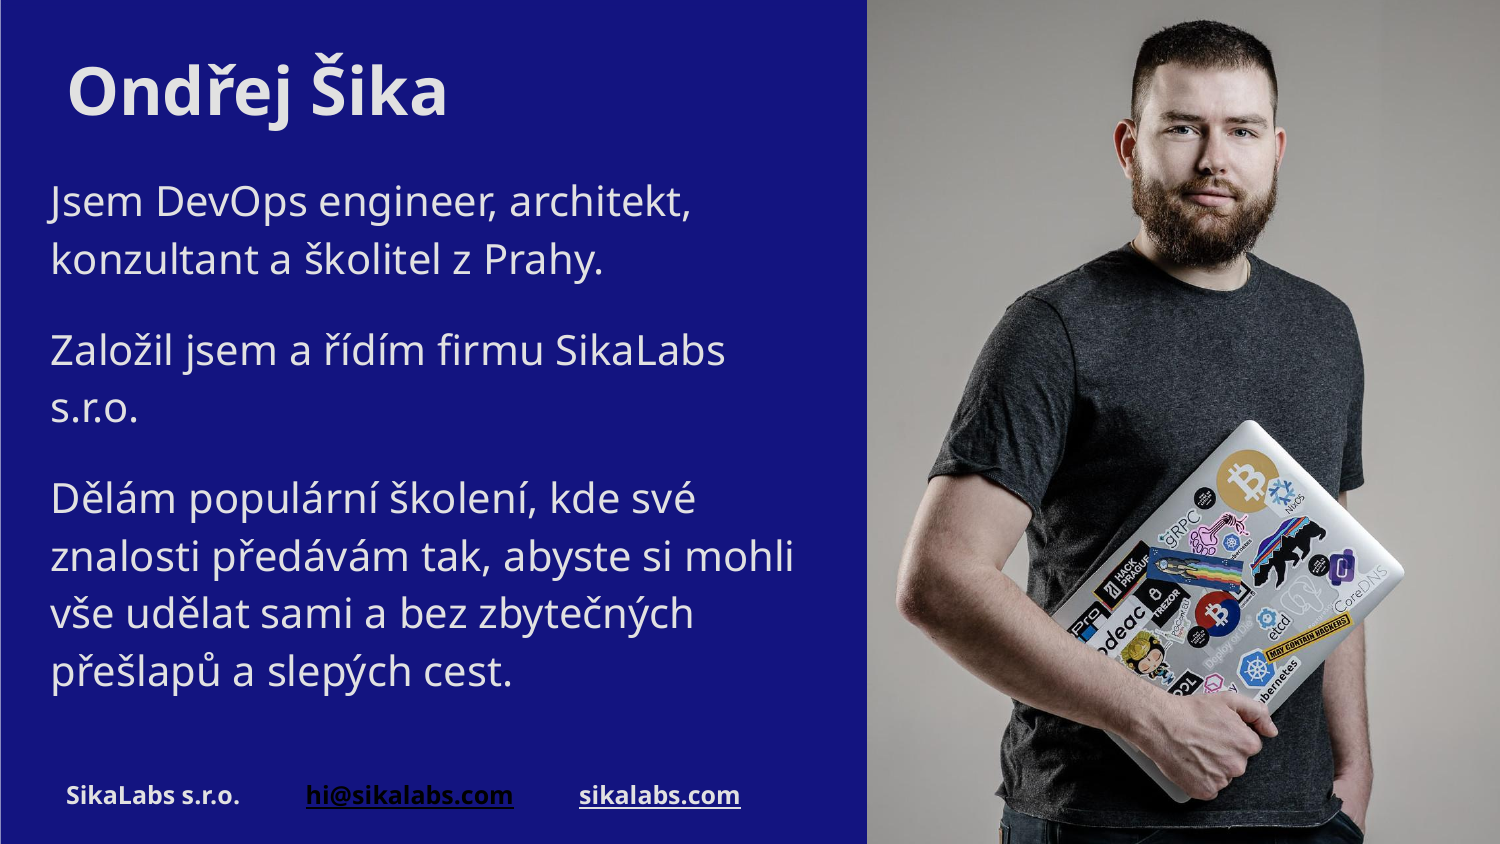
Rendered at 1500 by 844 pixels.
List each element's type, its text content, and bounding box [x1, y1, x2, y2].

title Ondřej Šika [51, 33, 867, 128]
picture [0, 0, 1500, 844]
list Jsem DevOps engineer, architekt, konzultant a školitel z Prahy. Založil jsem a řídím firmu SikaLabs s.r.o. Dělám populární školení, kde své znalosti předávám tak, abyste si mohli vše udělat sami a bez zbytečných přešlapů a slepých cest. [35, 152, 837, 692]
